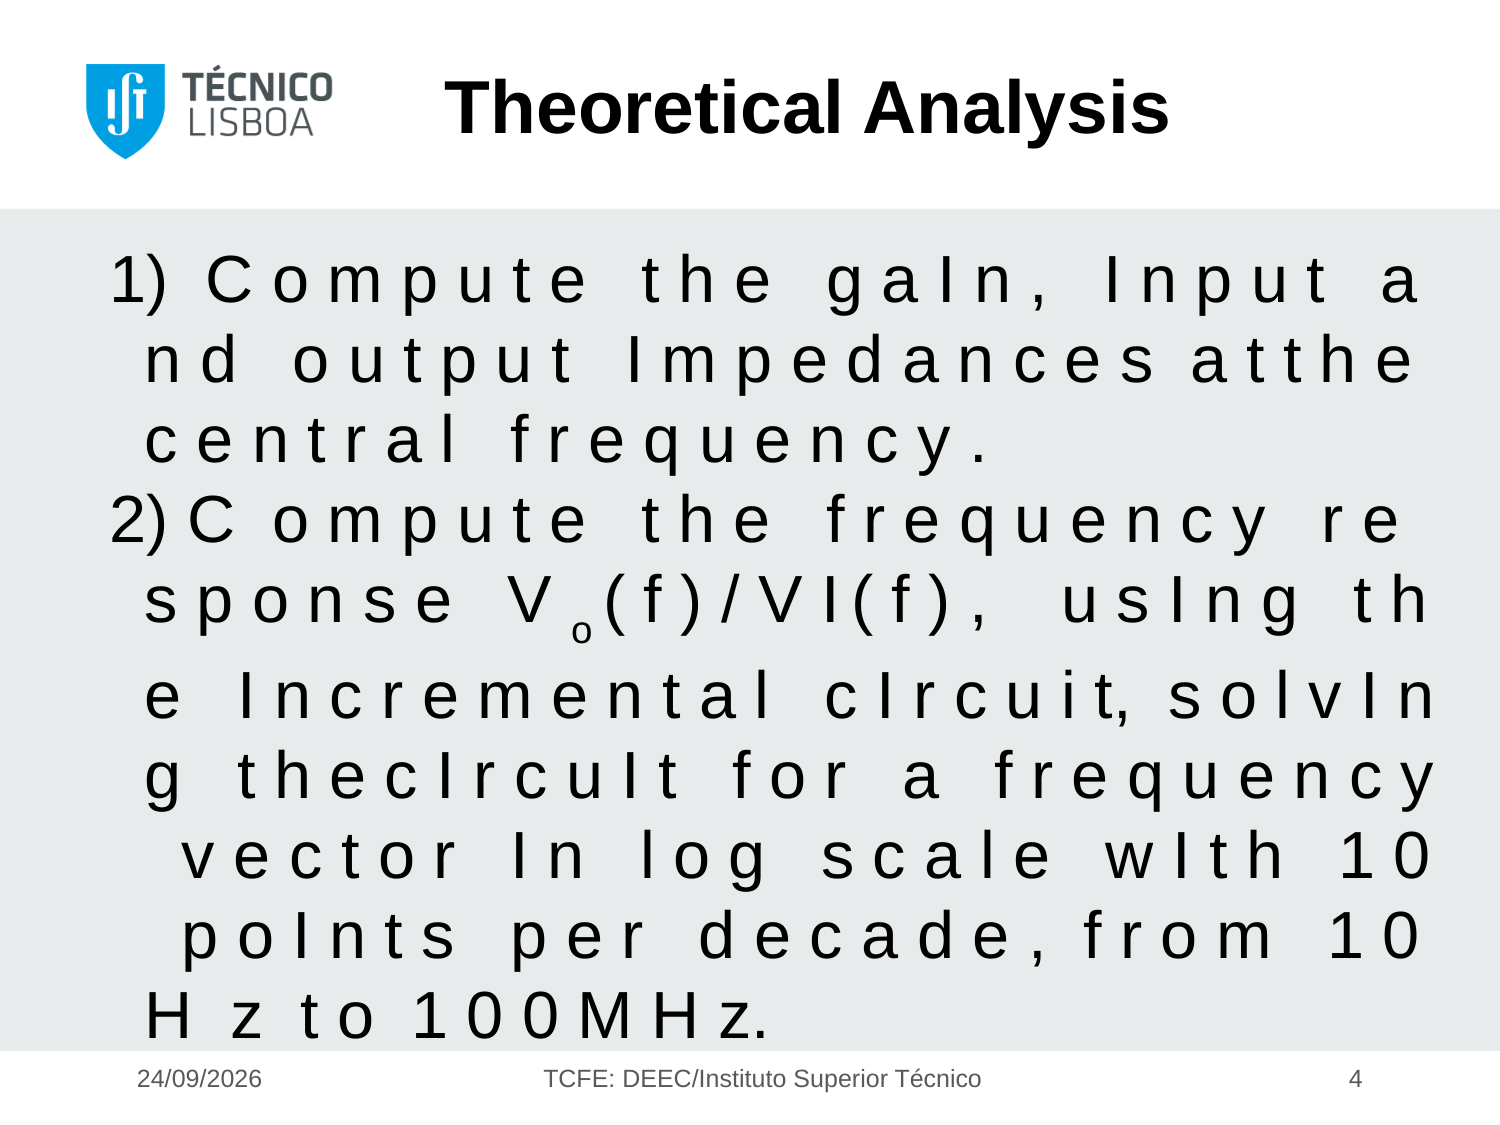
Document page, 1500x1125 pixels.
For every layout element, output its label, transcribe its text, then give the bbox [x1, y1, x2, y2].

title Theoretical Analysis [430, 32, 1461, 176]
list C o m p u t e t h e g a I n , I n p u t a n d o u t p u t I m p e d a n c e s a t t h e c e n t r a l f r e q u e n c y . C o m p u t e t h e f r e q u e n c y r e s p o n s e V o ( f ) / V I ( f ) , u s I n g t h e I n c r e m e n t a l c I r c u i t, s o l v I n g t h e c I r c u I t f o r a f r e q u e n c y v e c t o r I n l o g s c a l e w I t h 1 0 p o I n t s p e r d e c a d e , f r o m 1 0 H z t o 1 0 0 M H z. [94, 227, 1455, 1072]
picture [0, 0, 1500, 1125]
